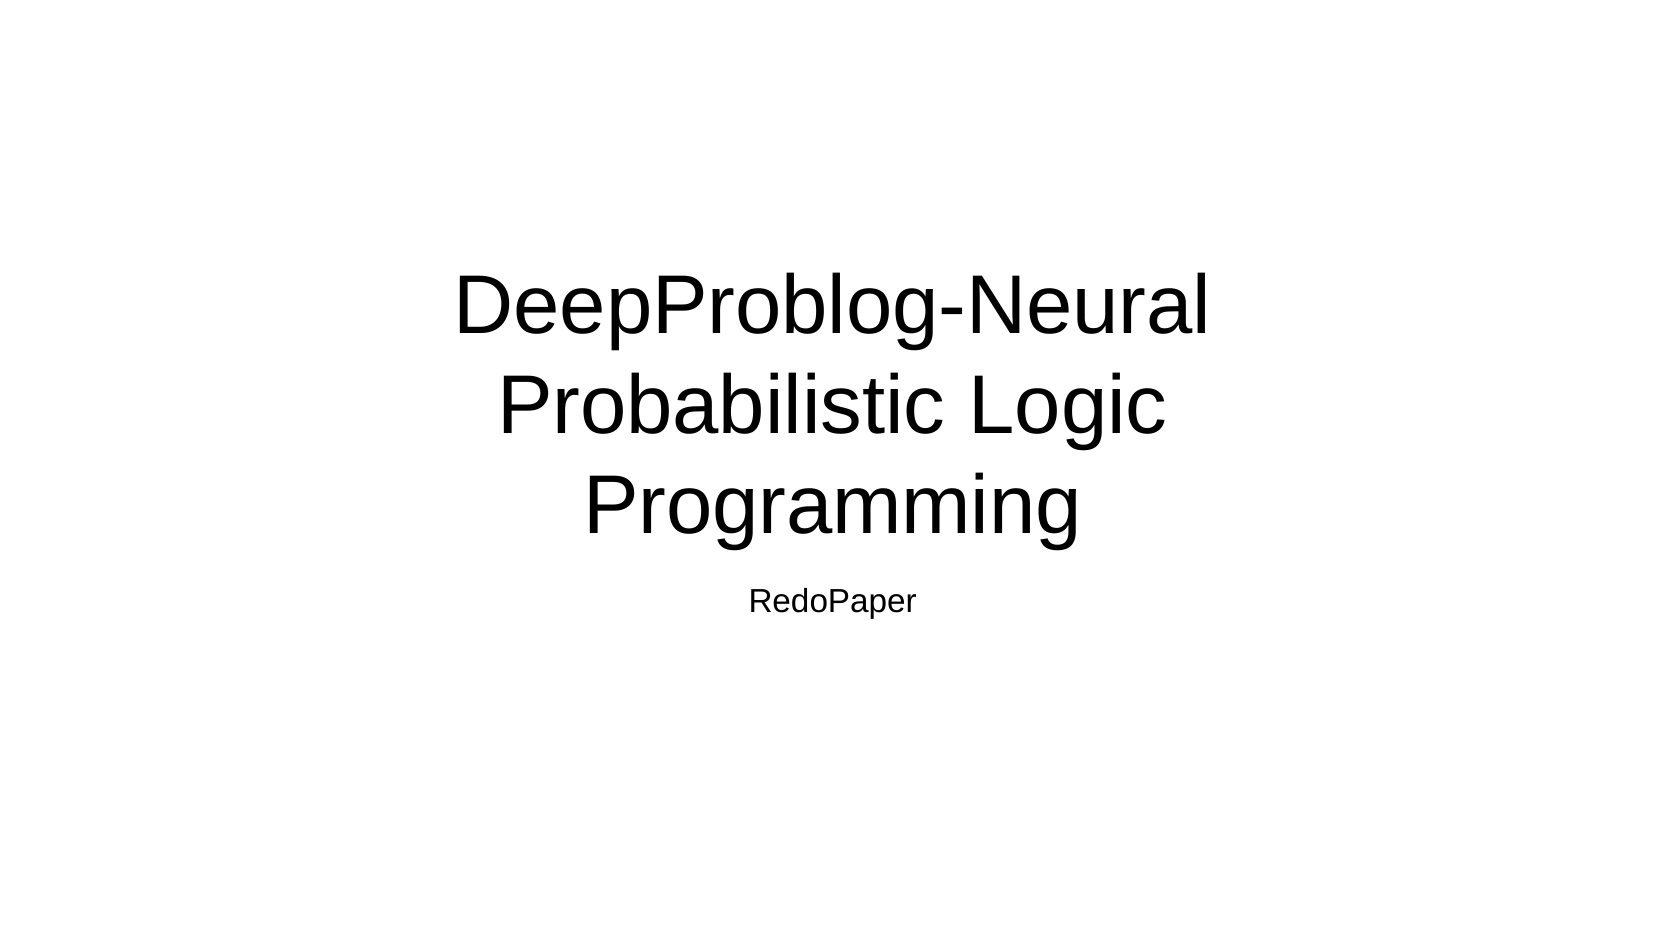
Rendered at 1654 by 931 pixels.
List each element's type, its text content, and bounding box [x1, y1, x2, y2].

subtitle DeepProblog-Neural Probabilistic Logic Programming RedoPaper [366, 165, 1300, 705]
